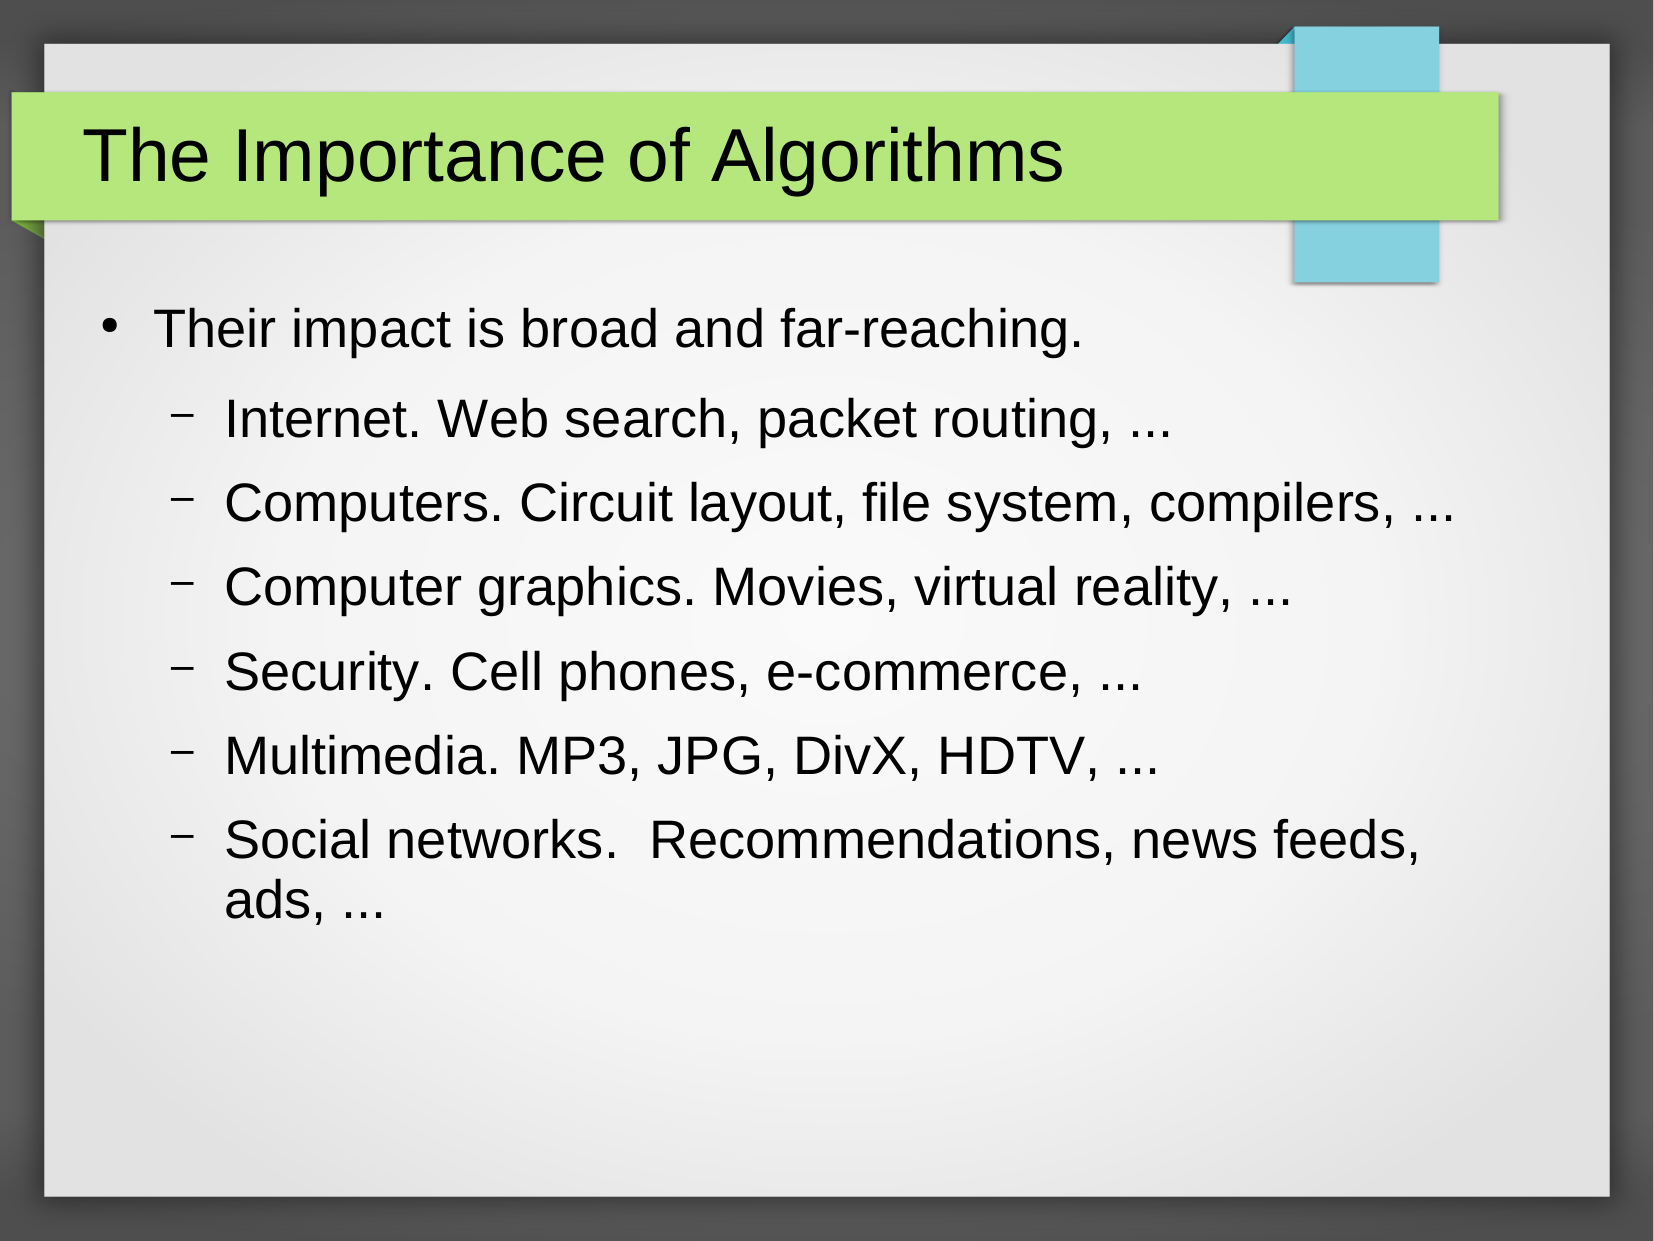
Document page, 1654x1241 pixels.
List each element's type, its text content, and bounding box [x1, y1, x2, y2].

picture [0, 0, 1654, 1241]
title The Importance of Algorithms [82, 94, 1264, 213]
list Their impact is broad and far-reaching. Internet. Web search, packet routing, ... Computers. Circuit layout, file system, compilers, ... Computer graphics. Movies, virtual reality, ... Security. Cell phones, e-commerce, ... Multimedia. MP3, JPG, DivX, HDTV, ... Social networks. Recommendations, news feeds, ads, ... [82, 295, 1571, 1015]
